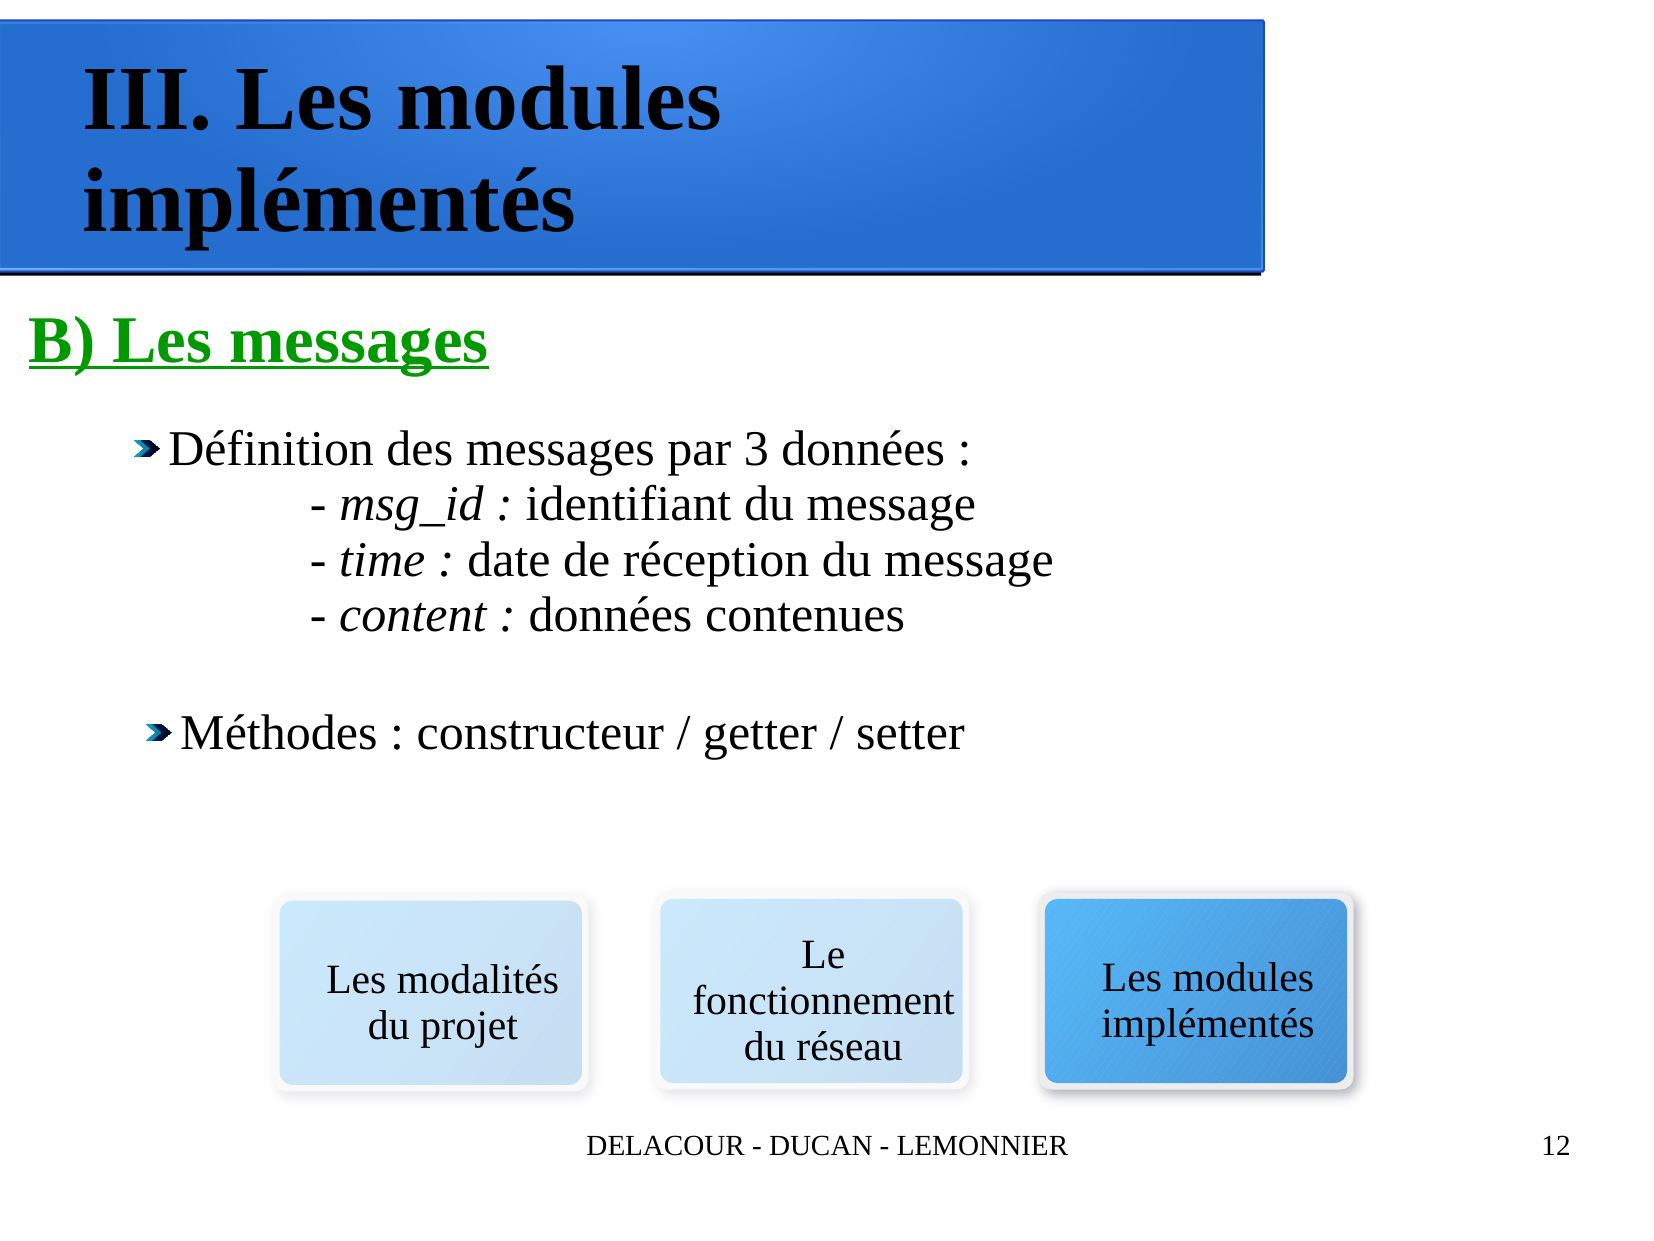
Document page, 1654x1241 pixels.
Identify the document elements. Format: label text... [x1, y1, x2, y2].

picture [643, 878, 1004, 1123]
picture [1027, 878, 1389, 1123]
text_box Définition des messages par 3 données : - msg_id : identifiant du message - time : date de réception du message - content : données contenues [118, 413, 1536, 650]
picture [262, 880, 624, 1124]
title III. Les modules implémentés [82, 47, 1235, 252]
text_box Méthodes : constructeur / getter / setter [129, 697, 1123, 768]
text_box B) Les messages [14, 295, 827, 390]
